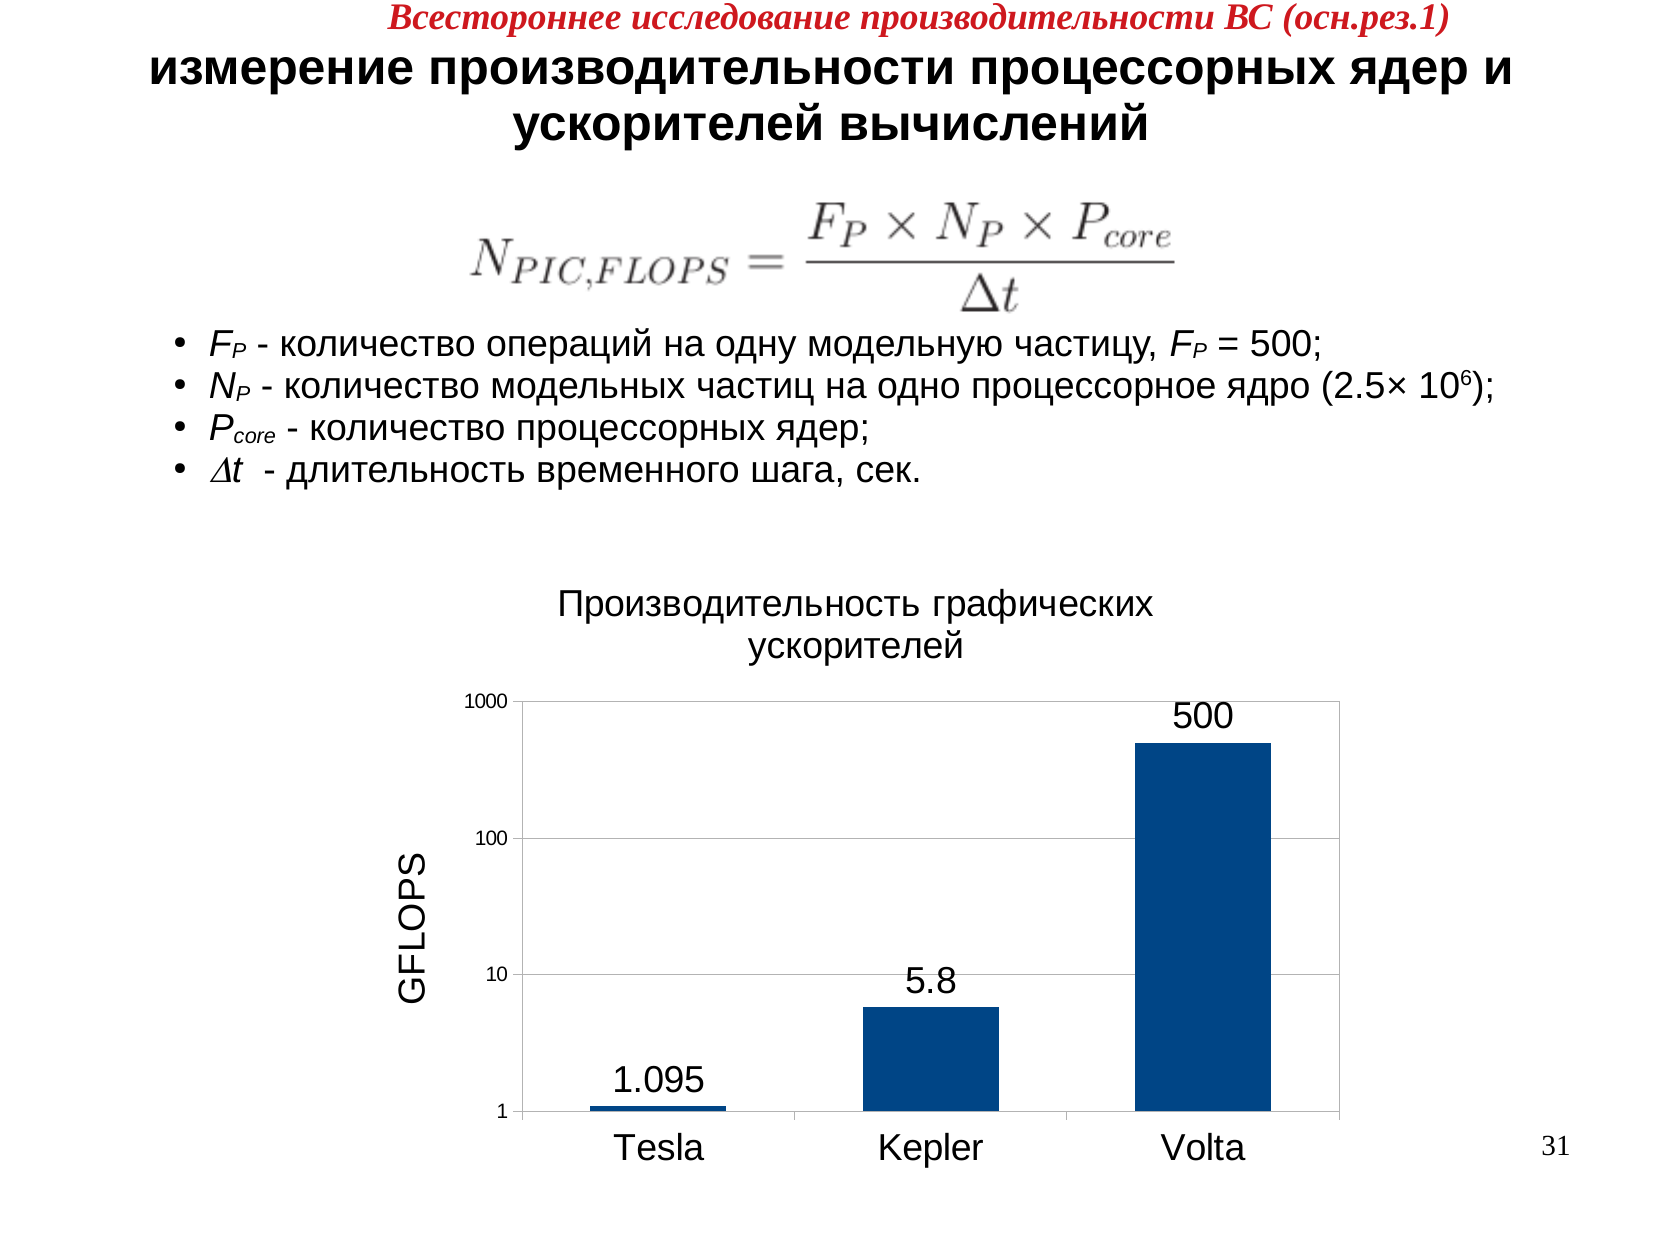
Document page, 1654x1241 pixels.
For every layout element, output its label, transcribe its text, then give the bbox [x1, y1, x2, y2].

text_box Всестороннее исследование производительности ВС (осн.рез.1) [372, 0, 1501, 87]
title измерение производительности процессорных ядер и ускорителей вычислений [0, 0, 1654, 200]
chart [352, 549, 1360, 1181]
text_box FP - количество операций на одну модельную частицу, FP = 500; NP - количество модельных частиц на одно процессорное ядро (2.5× 106); Pcore - количество процессорных ядер; Dt - длительность временного шага, сек. [158, 315, 1532, 544]
picture [438, 200, 1201, 315]
